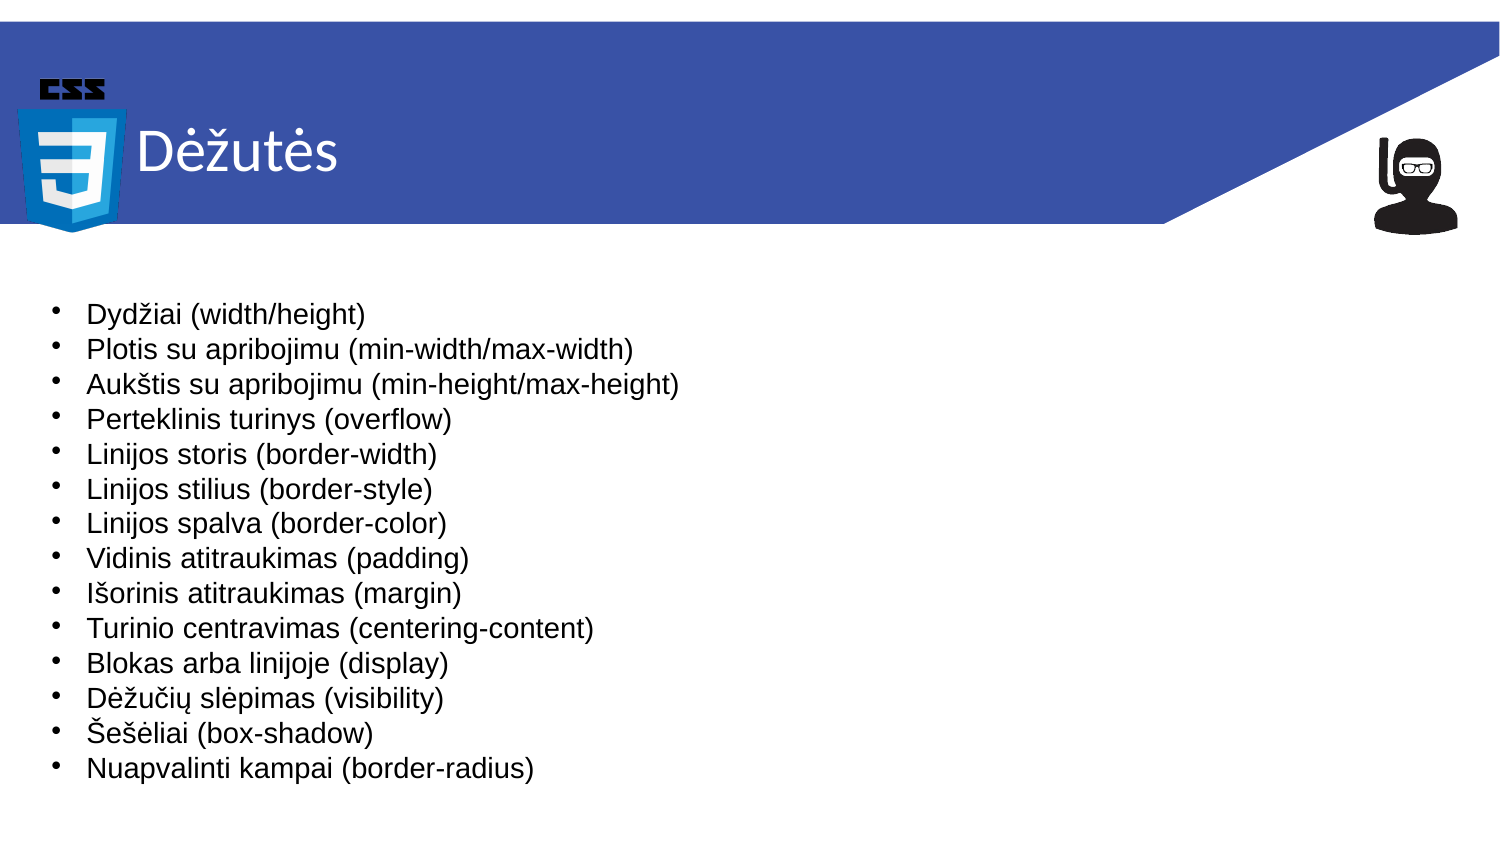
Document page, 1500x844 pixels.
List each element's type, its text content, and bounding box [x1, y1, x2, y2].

text_box [1096, 199, 1500, 259]
picture [17, 78, 127, 233]
text_box [1403, 56, 1500, 105]
text_box Dydžiai (width/height) Plotis su apribojimu (min-width/max-width) Aukštis su apribojimu (min-height/max-height) Perteklinis turinys (overflow) Linijos storis (border-width) Linijos stilius (border-style) Linijos spalva (border-color) Vidinis atitraukimas (padding) Išorinis atitraukimas (margin) Turinio centravimas (centering-content) Blokas arba linijoje (display) Dėžučių slėpimas (visibility) Šešėliai (box-shadow) Nuapvalinti kampai (border-radius) [36, 280, 1389, 821]
text_box Dėžutės [127, 105, 1500, 199]
picture [1326, 199, 1500, 243]
